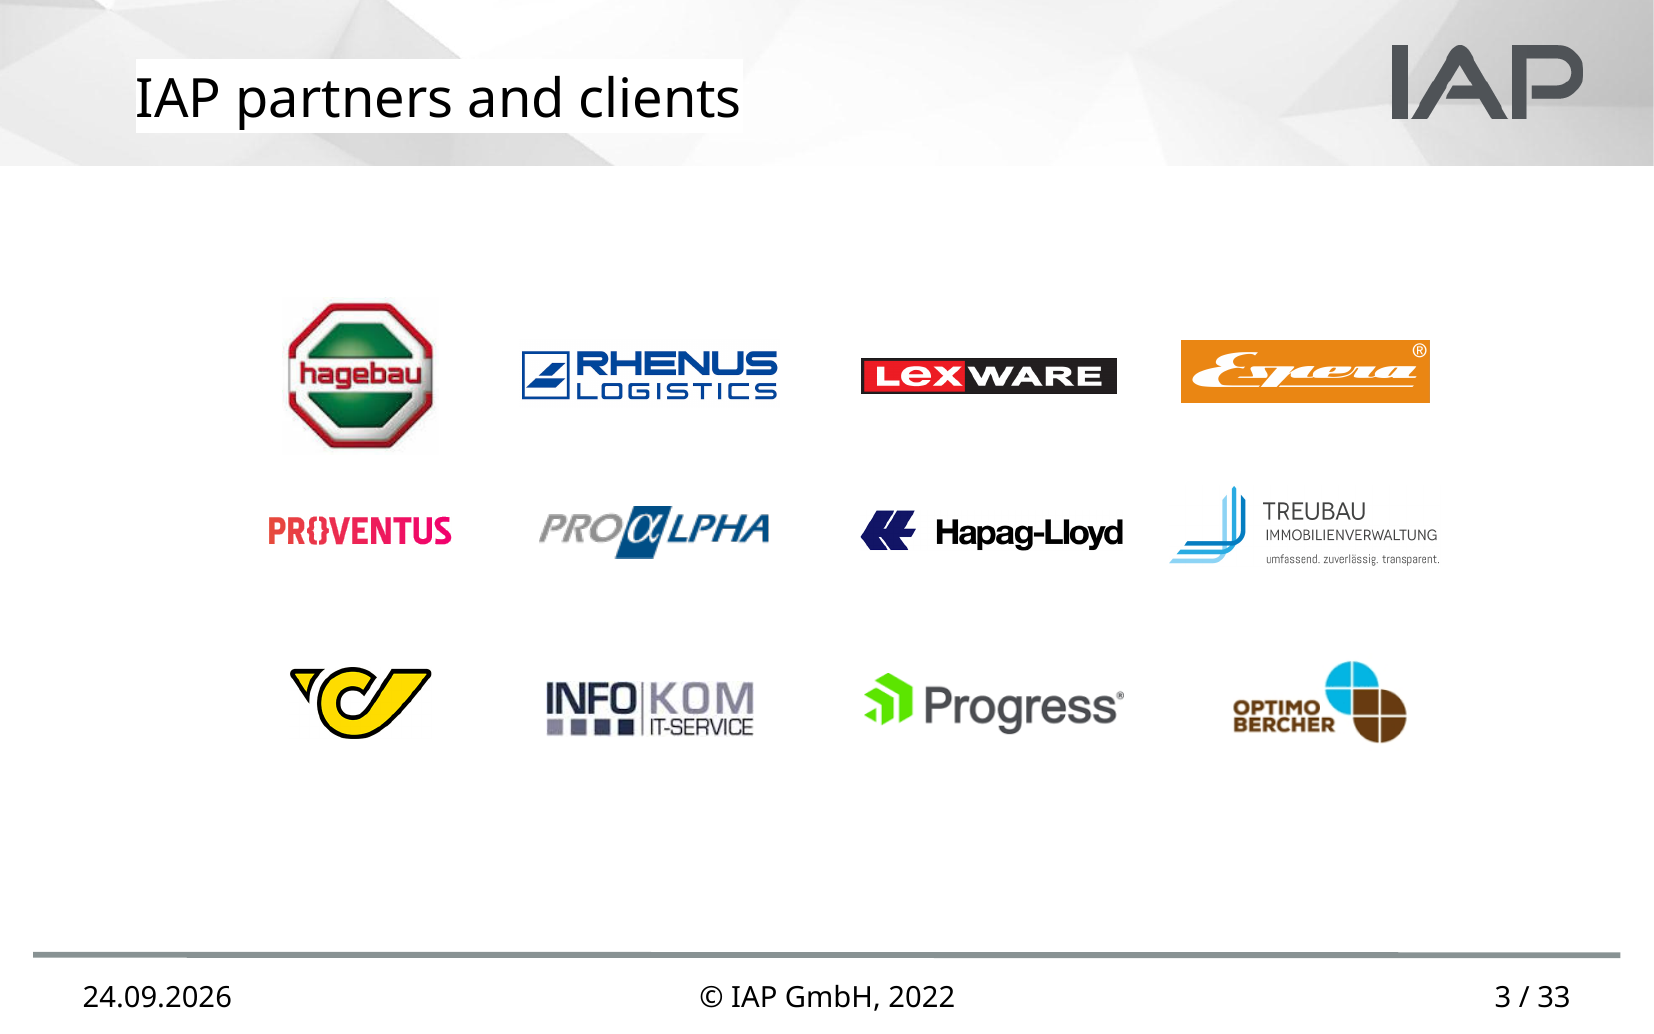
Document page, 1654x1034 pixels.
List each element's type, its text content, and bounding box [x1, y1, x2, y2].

picture [289, 667, 432, 739]
picture [268, 516, 452, 545]
picture [539, 506, 770, 559]
picture [519, 339, 780, 408]
picture [860, 510, 1123, 551]
picture [864, 673, 1124, 750]
picture [861, 358, 1117, 394]
picture [1181, 340, 1430, 403]
title IAP partners and clients [135, 41, 1264, 152]
picture [1231, 650, 1409, 757]
picture [546, 681, 754, 737]
picture [0, 0, 1654, 166]
picture [1169, 485, 1441, 567]
picture [282, 297, 439, 455]
